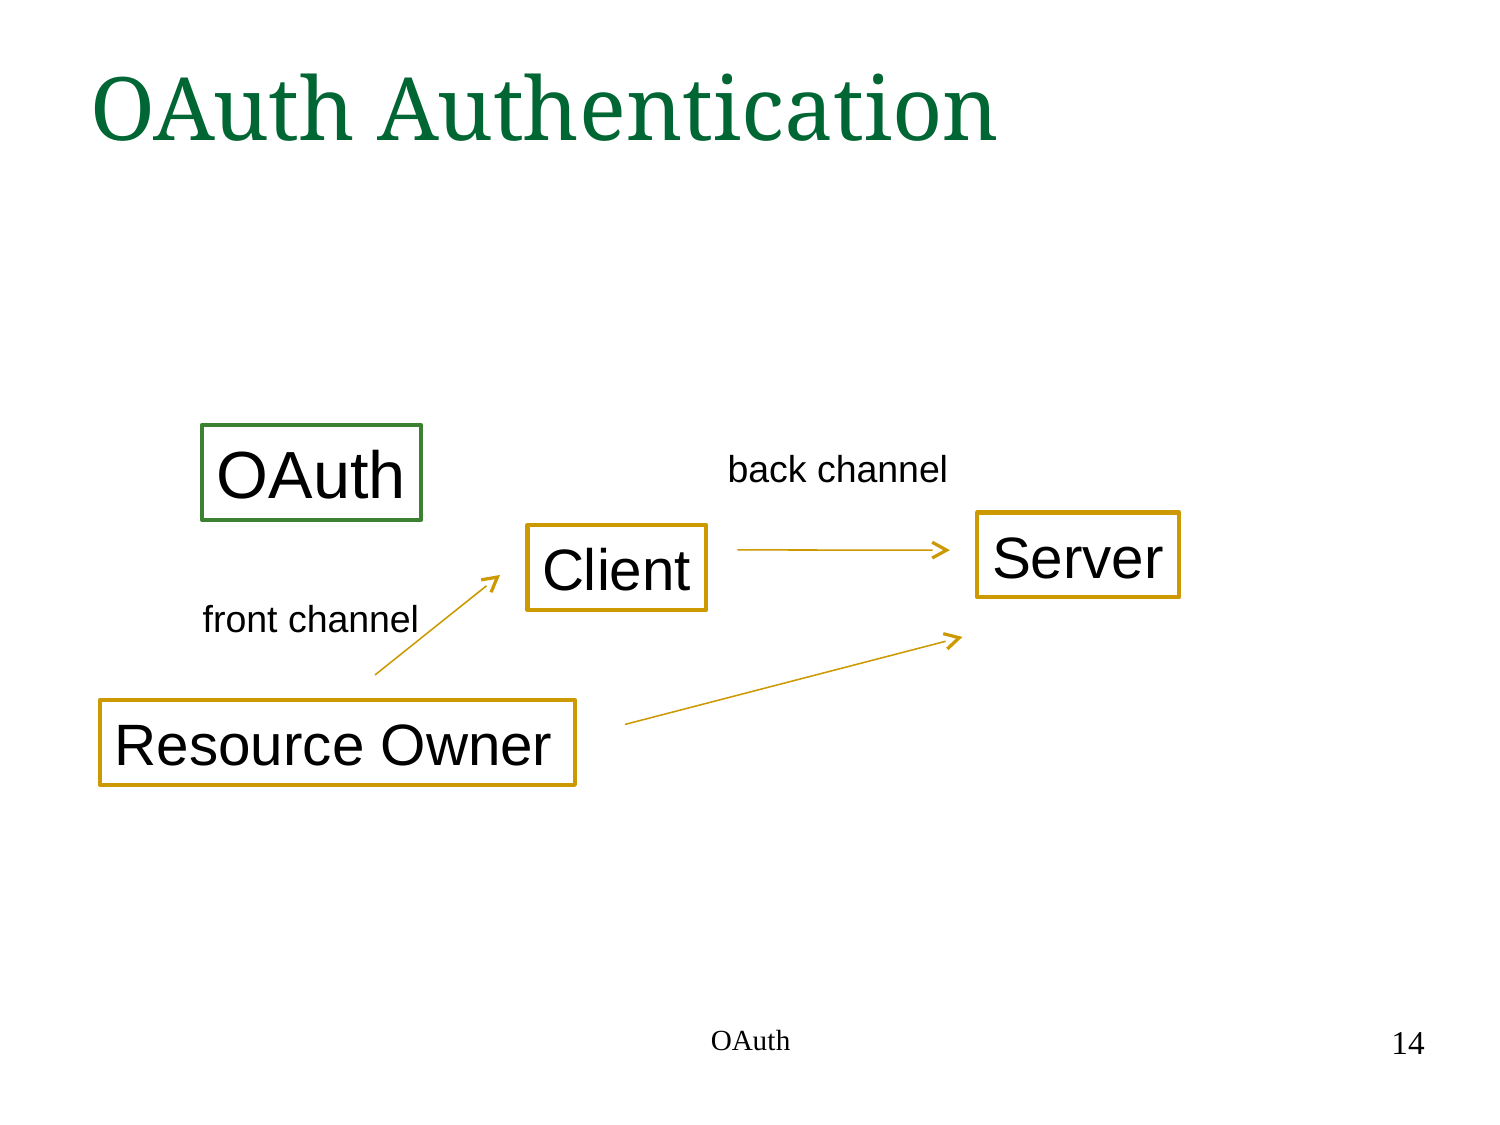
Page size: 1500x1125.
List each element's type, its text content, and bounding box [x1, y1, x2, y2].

text_box Resource Owner [99, 699, 575, 785]
text_box front channel [187, 587, 434, 648]
text_box back channel [712, 437, 963, 498]
text_box Server [977, 512, 1180, 598]
text_box Client [527, 525, 707, 610]
title OAuth Authentication [75, 45, 1425, 233]
text_box OAuth [202, 424, 421, 520]
